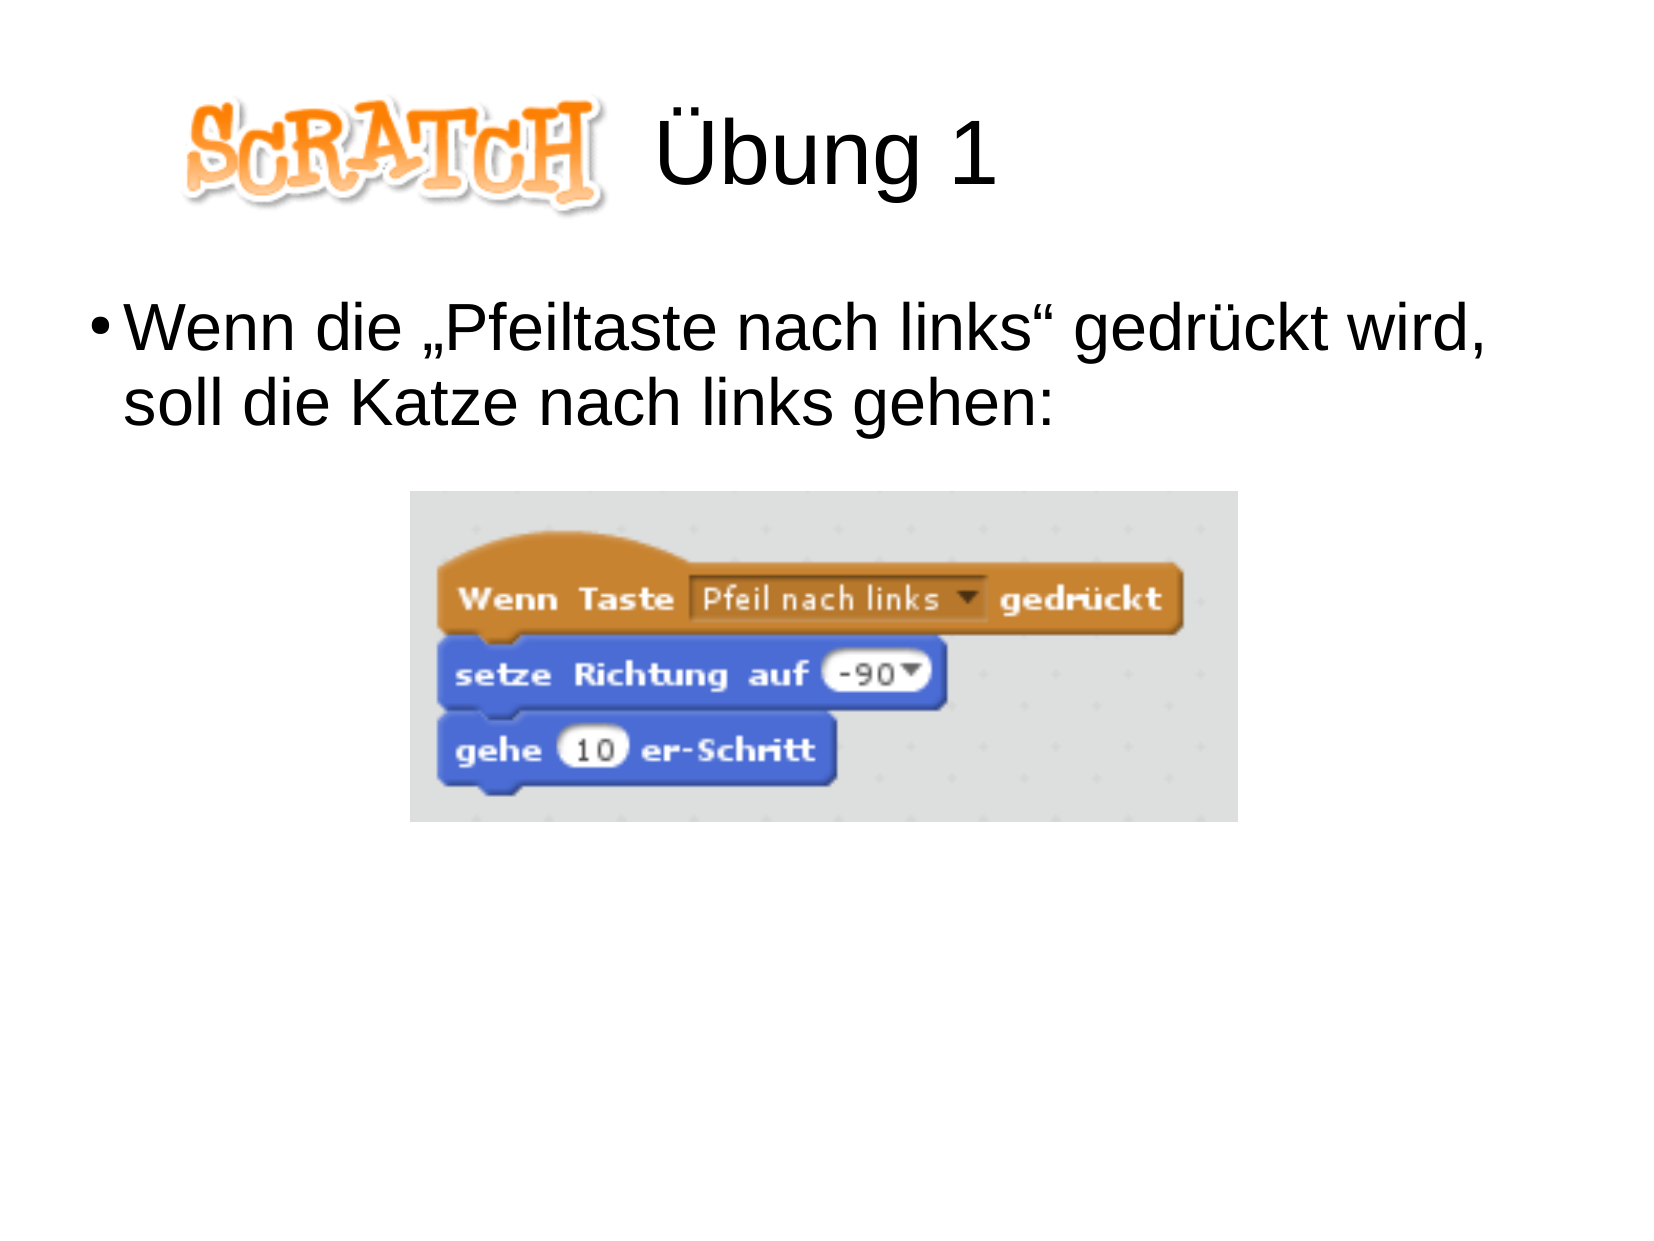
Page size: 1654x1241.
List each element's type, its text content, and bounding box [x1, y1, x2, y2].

subtitle Wenn die „Pfeiltaste nach links“ gedrückt wird, soll die Katze nach links gehen: [88, 290, 1577, 1010]
title Übung 1 [82, 49, 1571, 257]
picture [177, 90, 616, 223]
picture [410, 491, 1238, 822]
